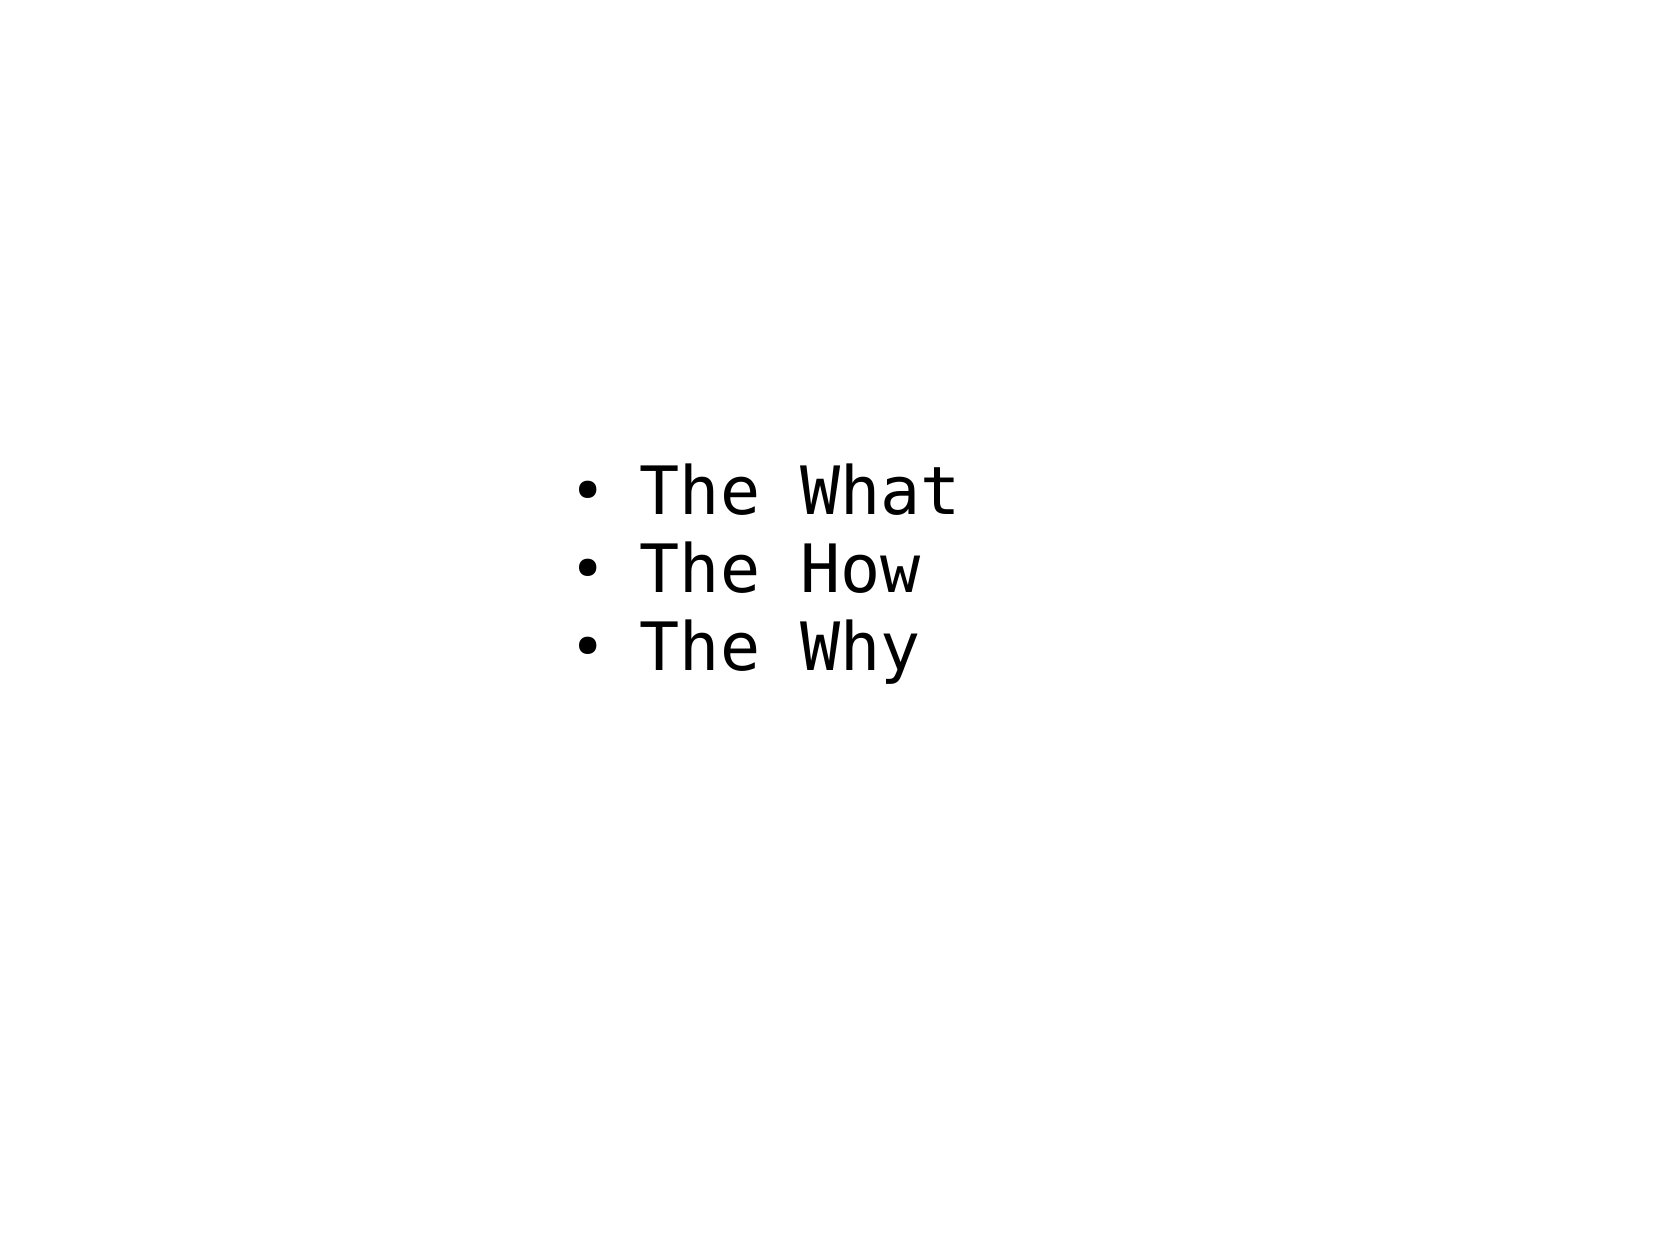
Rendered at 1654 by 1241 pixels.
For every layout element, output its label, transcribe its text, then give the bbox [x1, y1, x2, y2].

text_box The What The How The Why [561, 295, 1654, 801]
